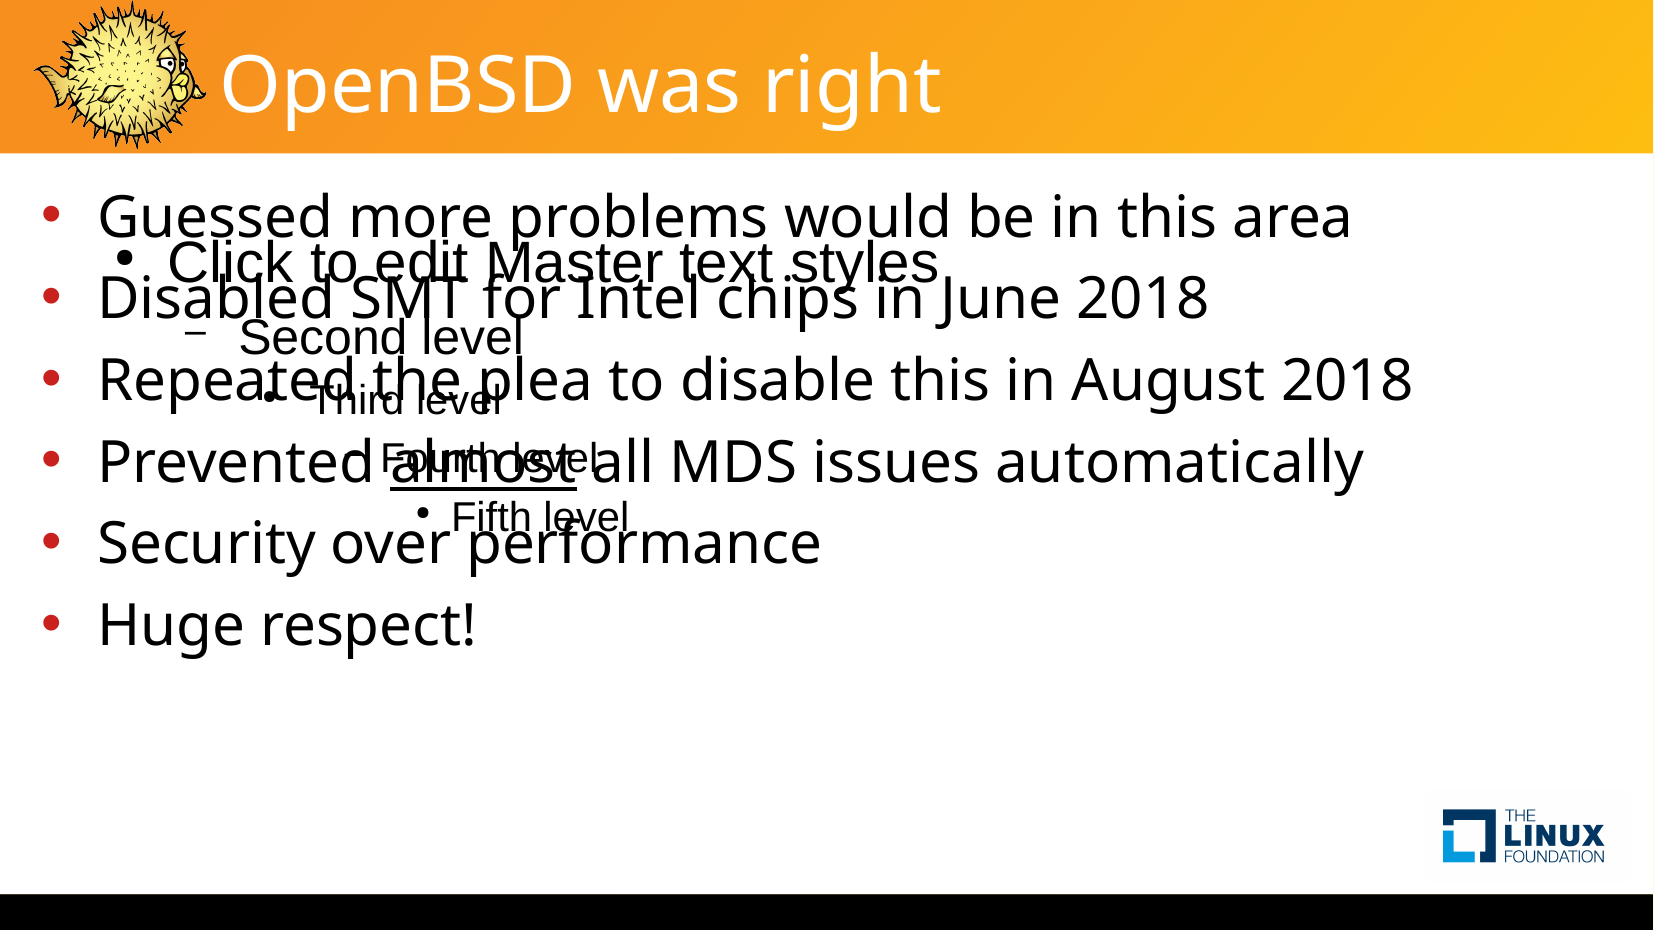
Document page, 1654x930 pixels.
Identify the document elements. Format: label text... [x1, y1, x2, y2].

title OpenBSD was right [34, 8, 1551, 154]
list Guessed more problems would be in this area Disabled SMT for Intel chips in June 2018 Repeated the plea to disable this in August 2018 Prevented almost all MDS issues automatically Security over performance Huge respect! [25, 171, 1651, 786]
picture [1420, 786, 1630, 887]
picture [0, 0, 1654, 930]
